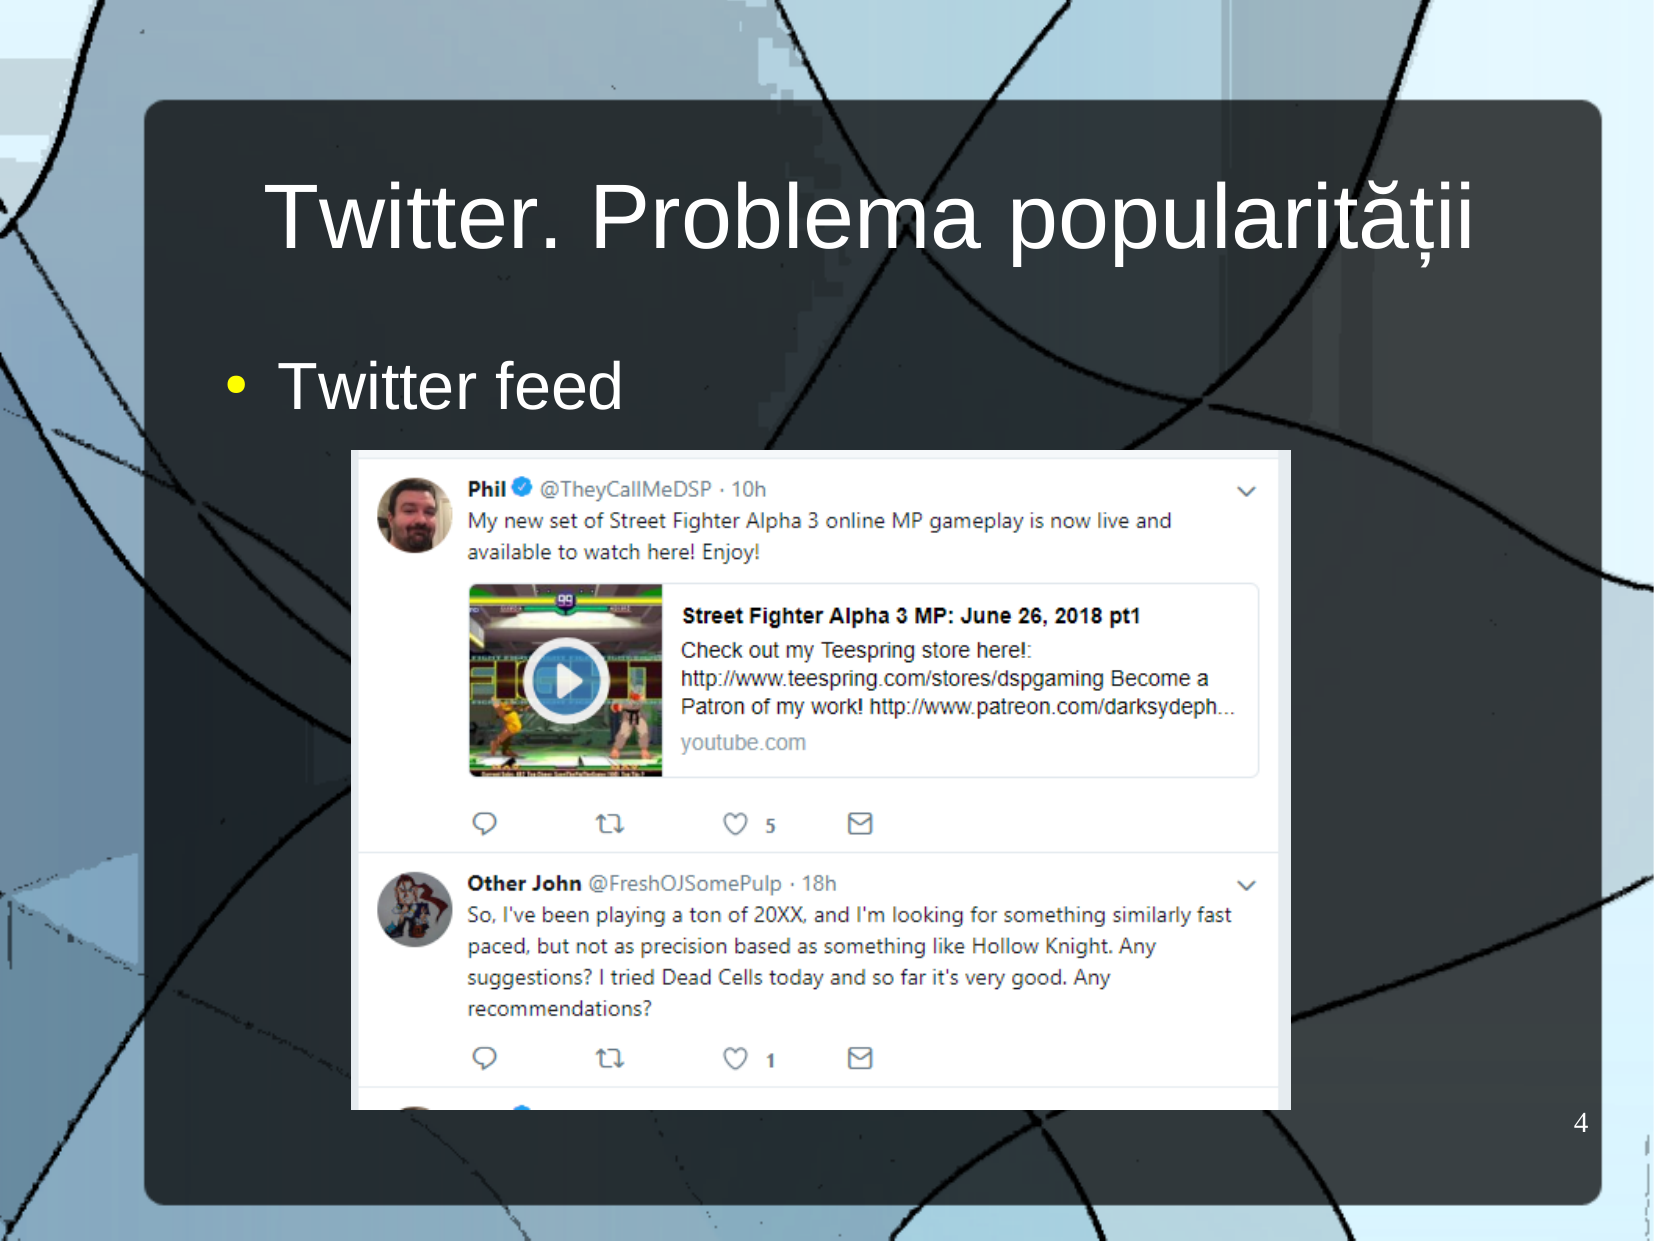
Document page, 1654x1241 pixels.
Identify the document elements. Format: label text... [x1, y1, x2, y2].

list Twitter feed [206, 349, 1571, 1034]
title Twitter. Problema popularității [159, 108, 1583, 325]
picture [0, 0, 1654, 1241]
